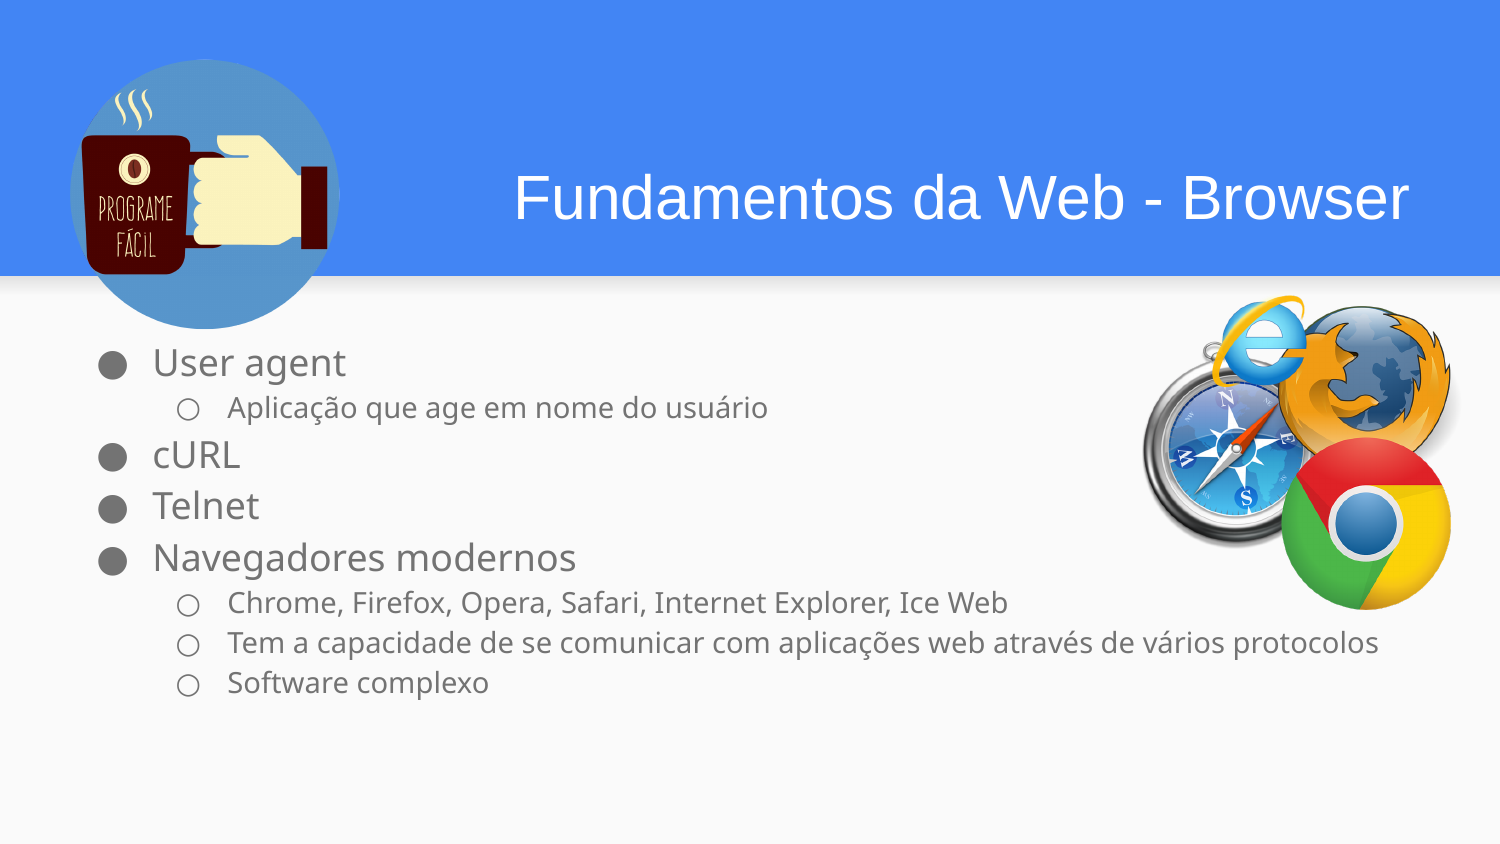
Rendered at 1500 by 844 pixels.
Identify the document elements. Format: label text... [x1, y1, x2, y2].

picture [24, 57, 385, 330]
picture [1131, 286, 1462, 616]
title Fundamentos da Web - Browser [385, 121, 1427, 248]
list User agent Aplicação que age em nome do usuário cURL Telnet Navegadores modernos Chrome, Firefox, Opera, Safari, Internet Explorer, Ice Web Tem a capacidade de se comunicar com aplicações web através de vários protocolos Software complexo [62, 317, 1462, 794]
